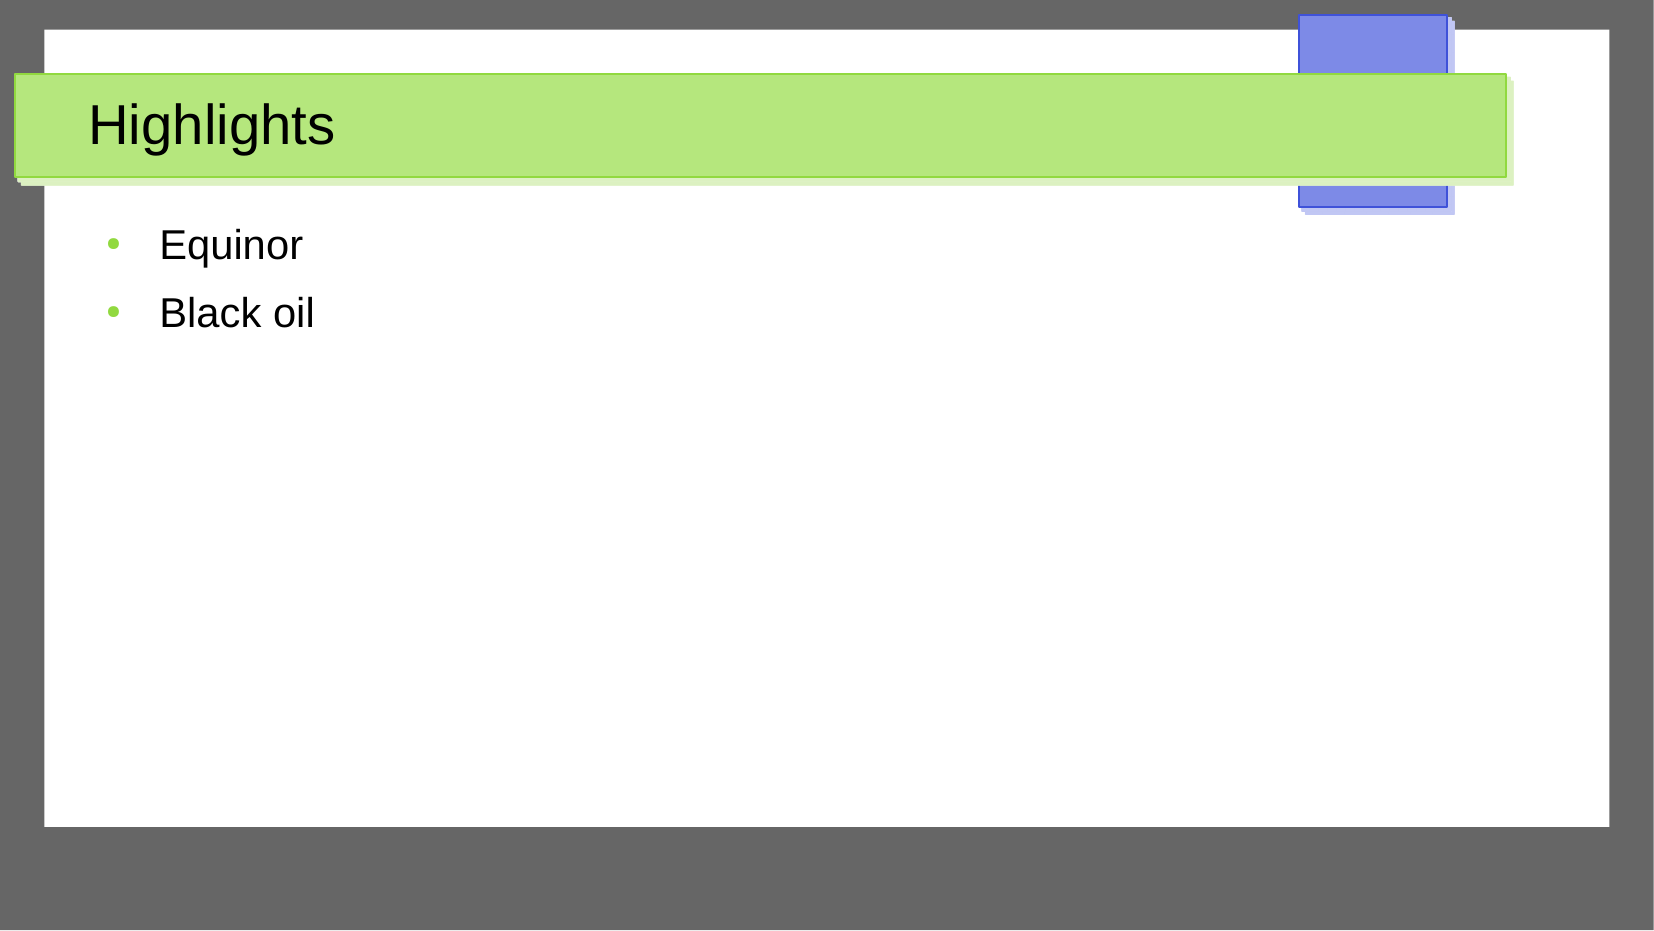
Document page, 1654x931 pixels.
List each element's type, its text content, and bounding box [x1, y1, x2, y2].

list Equinor Black oil [88, 221, 1565, 813]
title Highlights [88, 73, 1506, 178]
